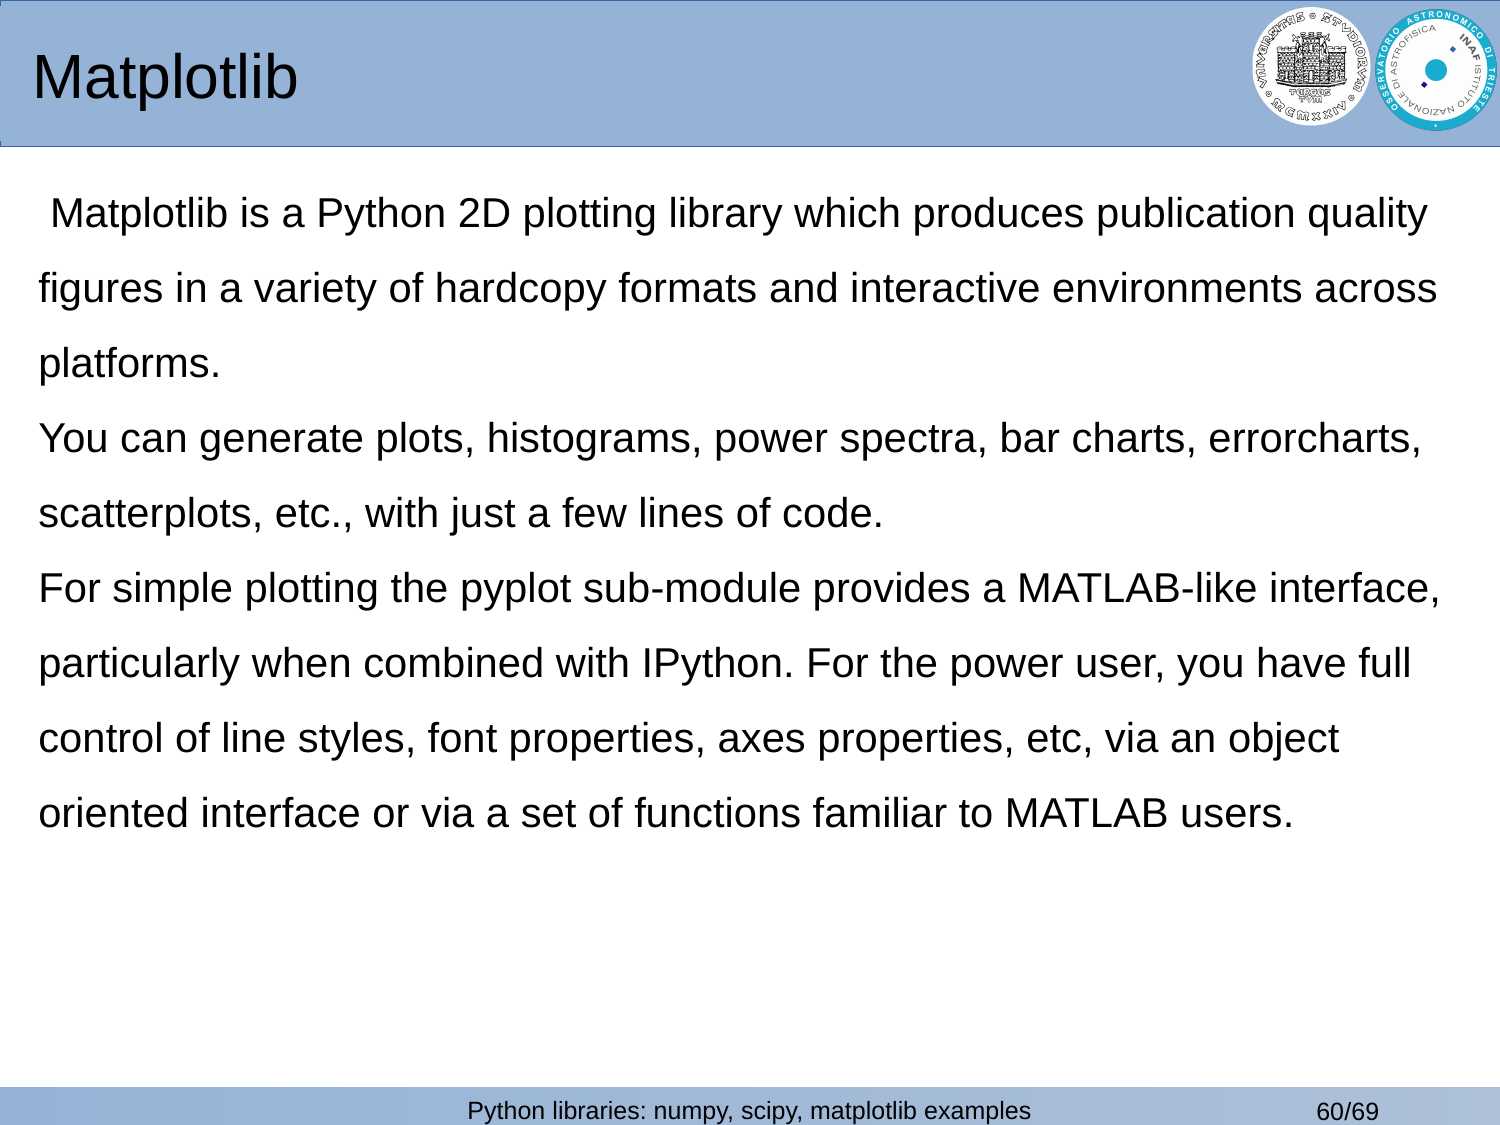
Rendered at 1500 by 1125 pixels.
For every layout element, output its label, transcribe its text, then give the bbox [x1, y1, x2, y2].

list Matplotlib is a Python 2D plotting library which produces publication quality figures in a variety of hardcopy formats and interactive environments across platforms. You can generate plots, histograms, power spectra, bar charts, errorcharts, scatterplots, etc., with just a few lines of code. For simple plotting the pyplot sub-module provides a MATLAB-like interface, particularly when combined with IPython. For the power user, you have full control of line styles, font properties, axes properties, etc, via an object oriented interface or via a set of functions familiar to MATLAB users. [23, 153, 1466, 1054]
picture [1253, 0, 1500, 156]
text_box Matplotlib [0, 5, 1253, 141]
